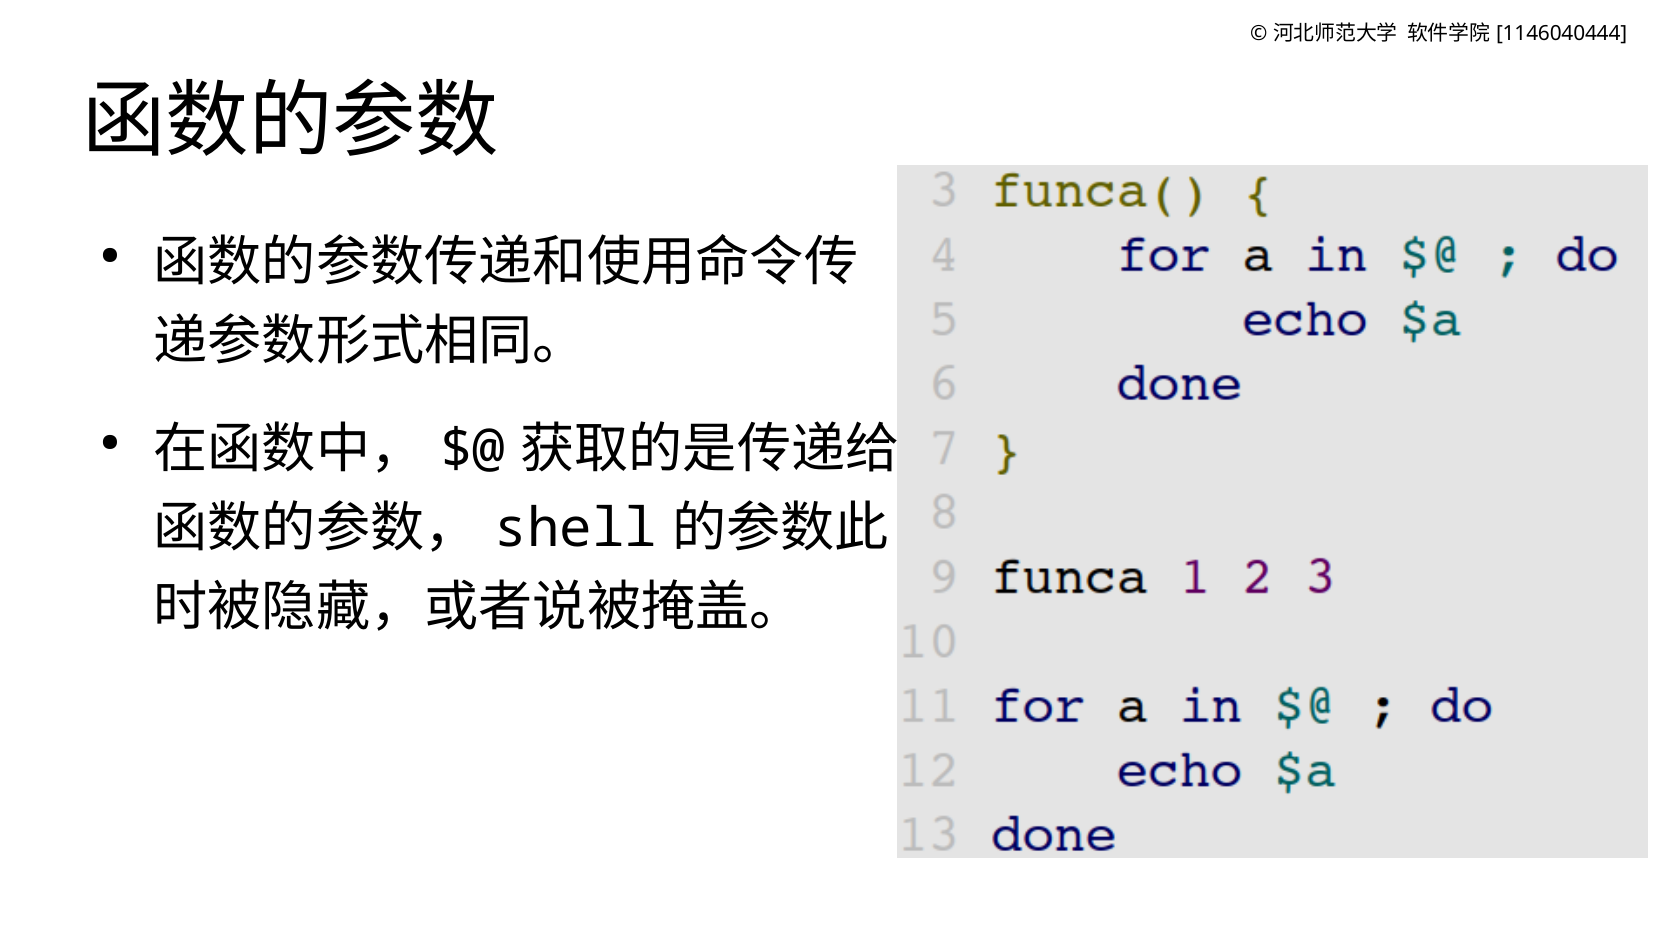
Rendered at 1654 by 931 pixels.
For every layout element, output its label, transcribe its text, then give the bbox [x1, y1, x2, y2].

list 函数的参数传递和使用命令传递参数形式相同。 在函数中，$@获取的是传递给函数的参数，shell的参数此时被隐藏，或者说被掩盖。 [82, 217, 897, 758]
title 函数的参数 [82, 37, 1571, 189]
picture [897, 165, 1648, 858]
